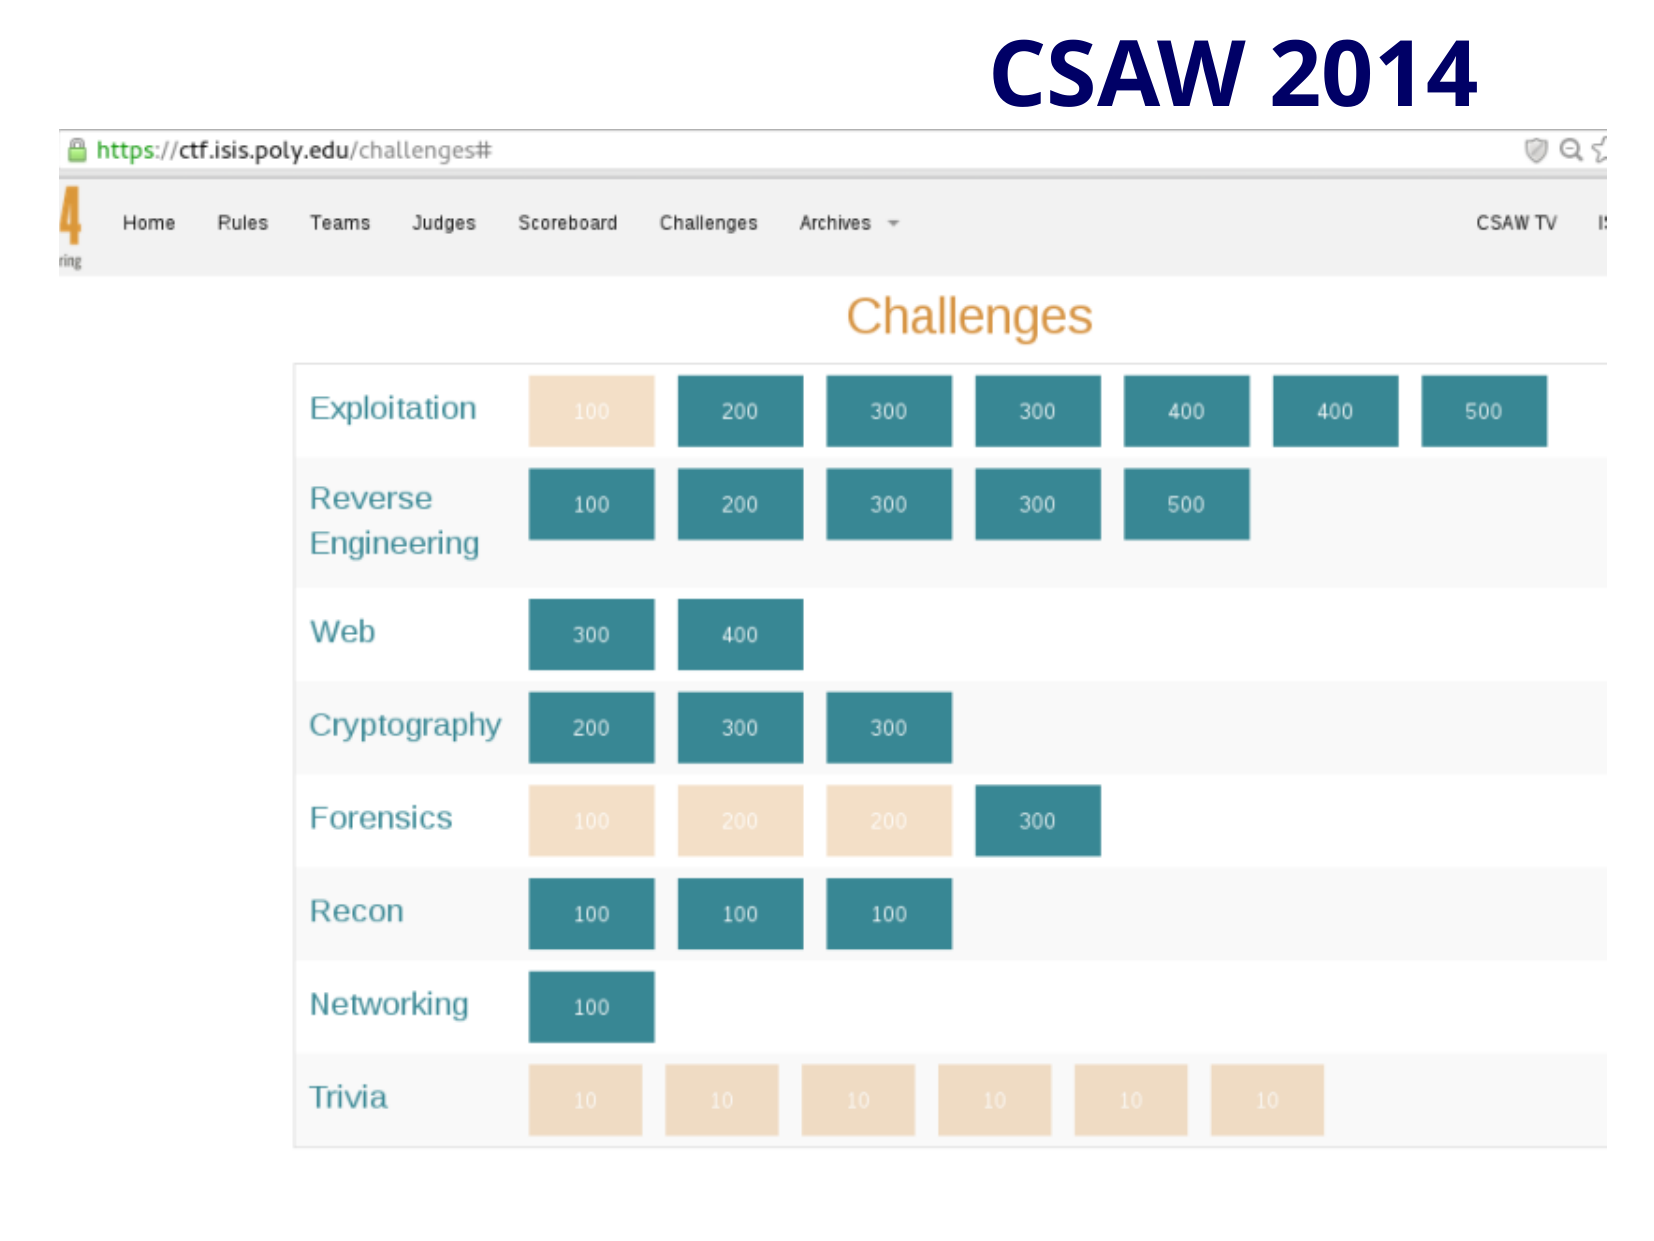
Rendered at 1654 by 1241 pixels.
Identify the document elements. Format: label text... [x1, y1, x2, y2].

picture [59, 129, 1607, 1214]
title CSAW 2014 [850, 0, 1619, 150]
